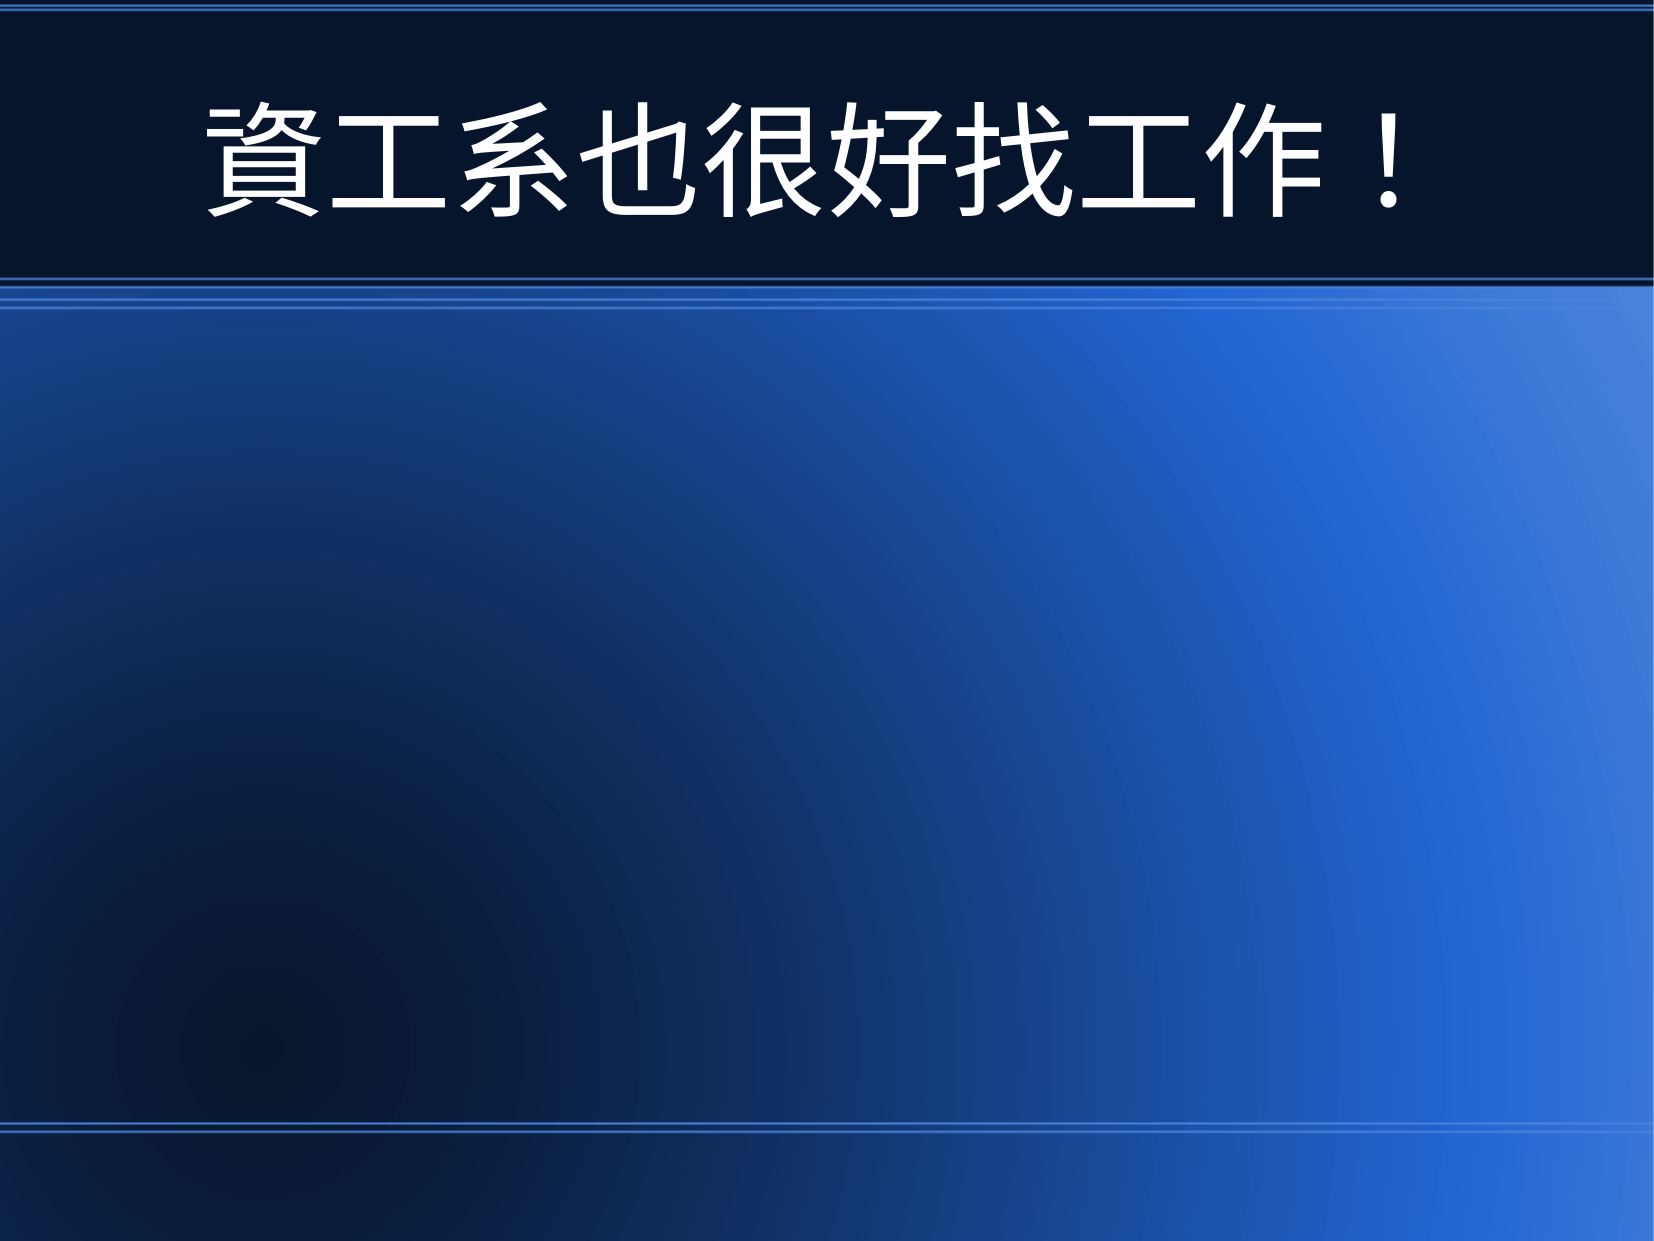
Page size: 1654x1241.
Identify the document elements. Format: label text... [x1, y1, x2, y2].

title 資工系也很好找工作！ [82, 49, 1571, 257]
picture [0, 0, 1654, 1241]
